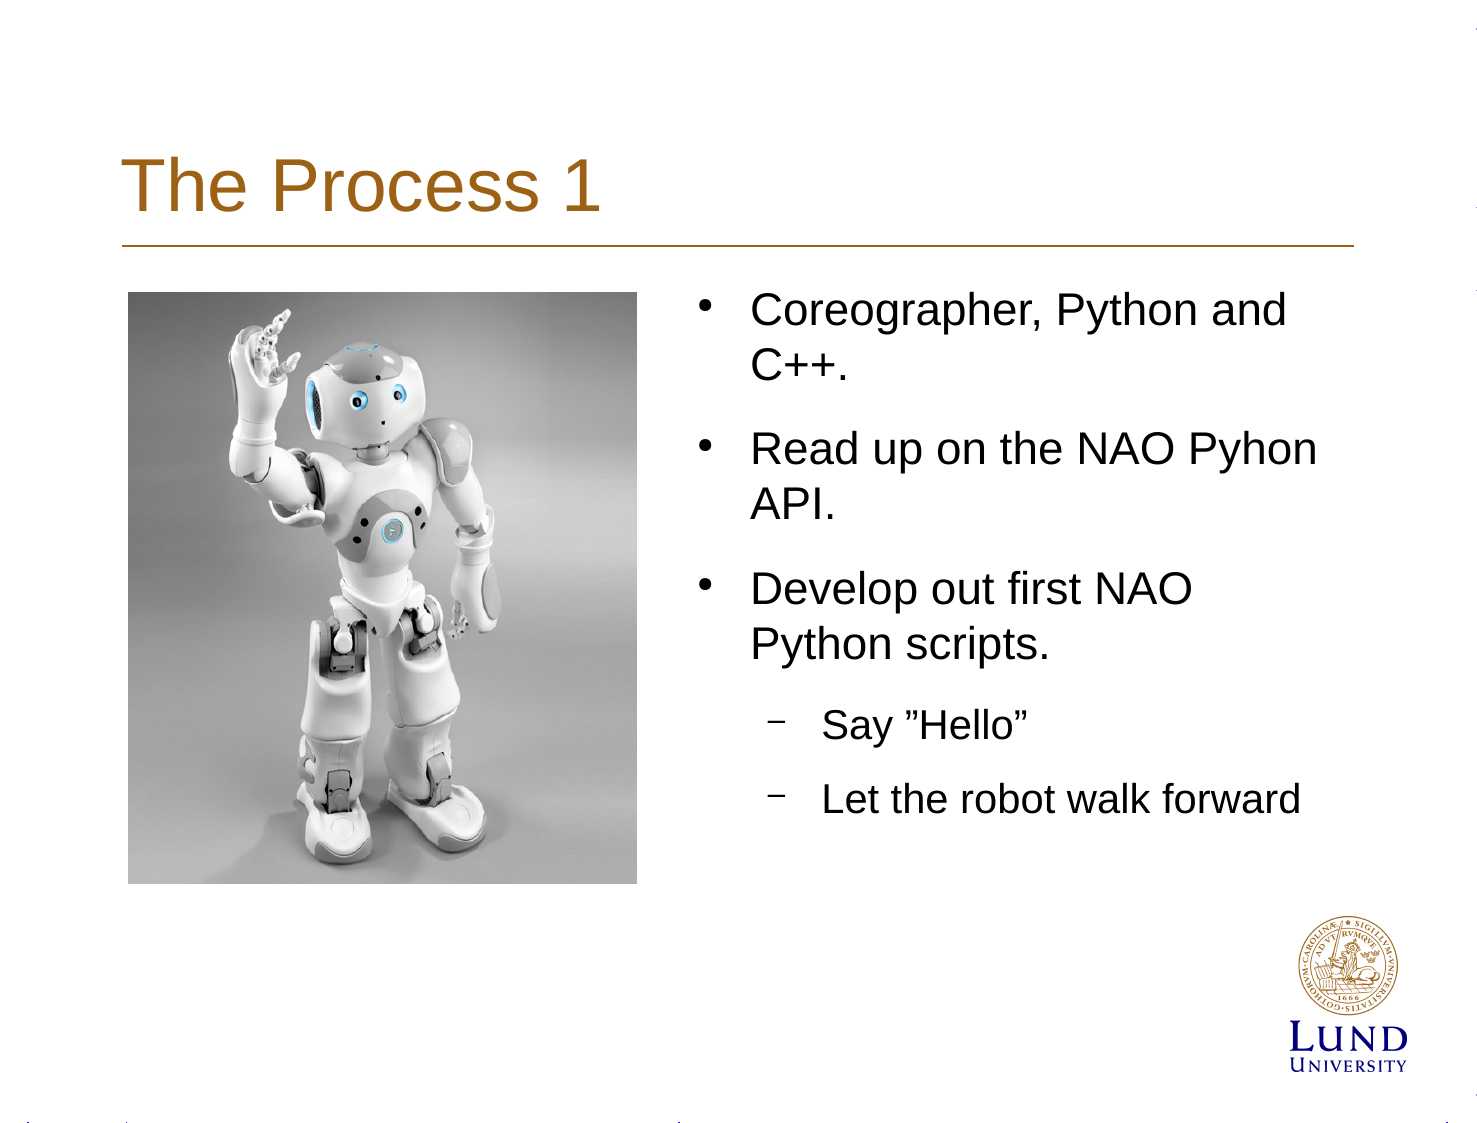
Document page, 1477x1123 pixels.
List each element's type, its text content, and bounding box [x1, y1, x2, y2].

picture [128, 292, 637, 884]
list Coreographer, Python and C++. Read up on the NAO Pyhon API. Develop out first NAO Python scripts. Say ”Hello” Let the robot walk forward [664, 272, 1356, 849]
picture [1290, 916, 1407, 1072]
list [121, 273, 636, 884]
title The Process 1 [105, 46, 1354, 234]
